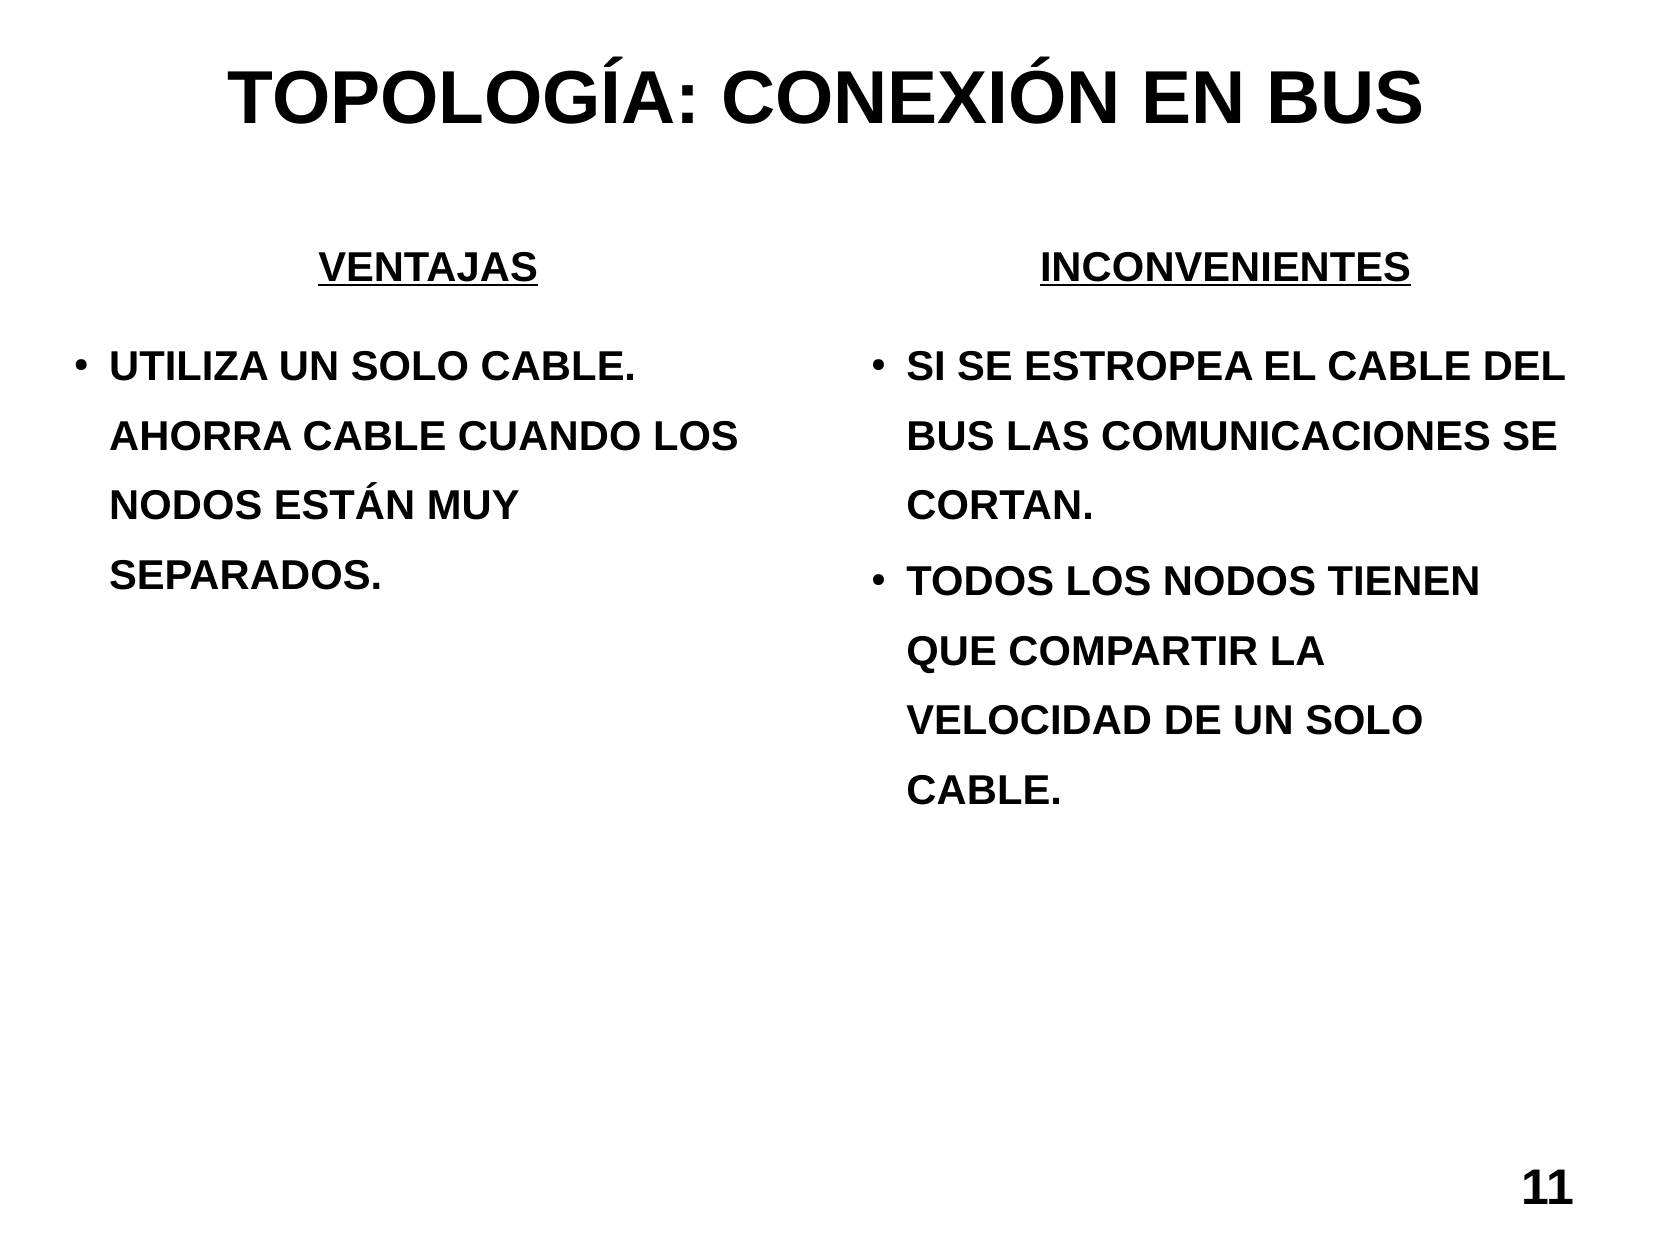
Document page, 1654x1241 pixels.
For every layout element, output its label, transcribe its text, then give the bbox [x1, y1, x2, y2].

title TOPOLOGÍA: CONEXIÓN EN BUS [82, 23, 1571, 172]
text_box INCONVENIENTES SI SE ESTROPEA EL CABLE DEL BUS LAS COMUNICACIONES SE CORTAN. TODOS LOS NODOS TIENEN QUE COMPARTIR LA VELOCIDAD DE UN SOLO CABLE. [856, 236, 1595, 1123]
text_box <número> [1506, 1151, 1654, 1223]
text_box VENTAJAS UTILIZA UN SOLO CABLE. AHORRA CABLE CUANDO LOS NODOS ESTÁN MUY SEPARADOS. [59, 236, 798, 1123]
